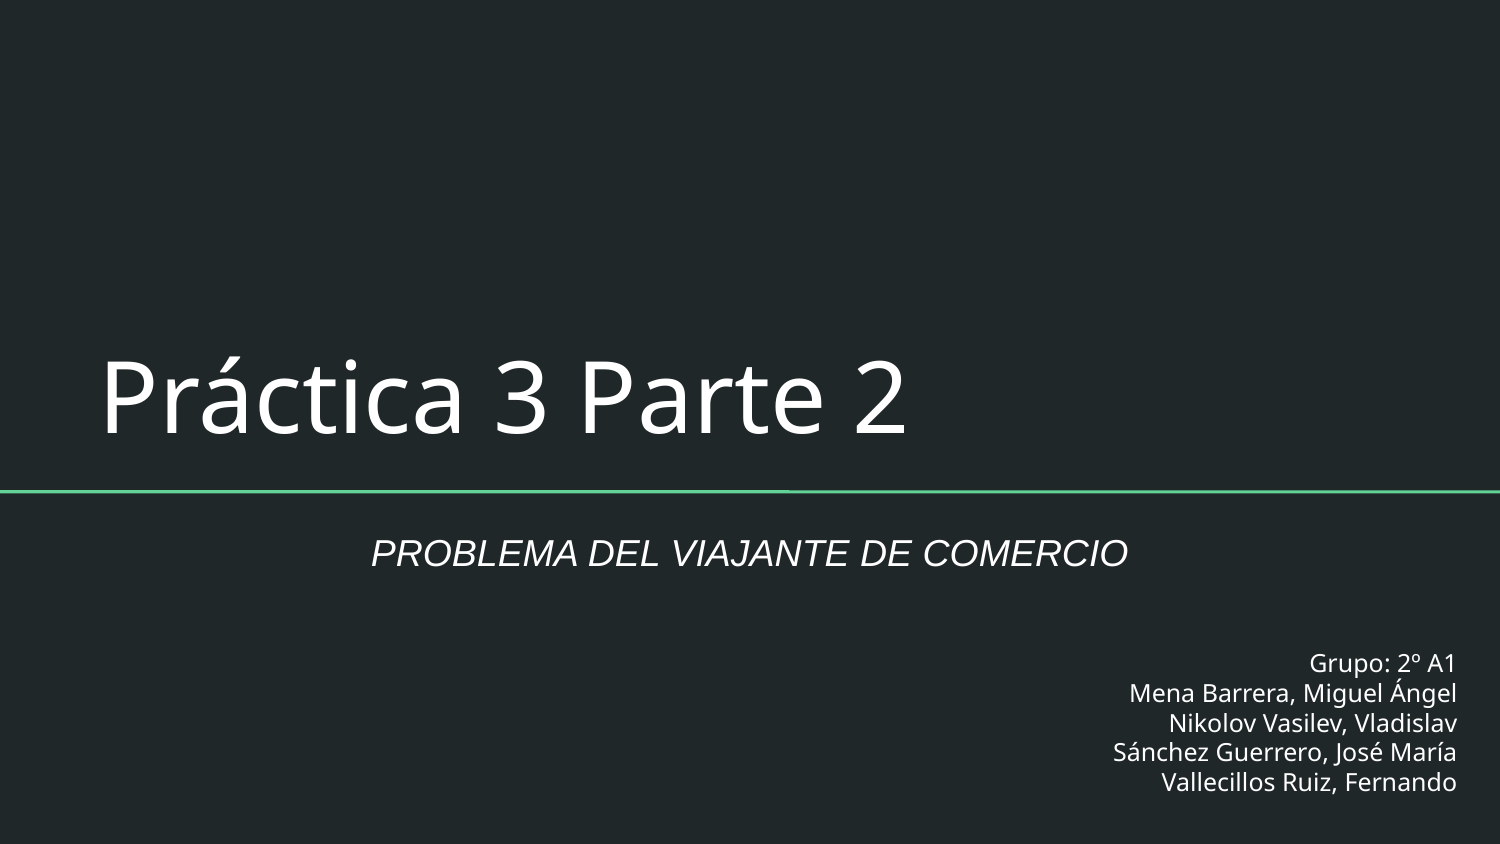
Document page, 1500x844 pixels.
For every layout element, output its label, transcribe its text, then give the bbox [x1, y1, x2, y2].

title Práctica 3 Parte 2 [83, 207, 1417, 469]
text_box Grupo: 2º A1 Mena Barrera, Miguel Ángel Nikolov Vasilev, Vladislav Sánchez Guerrero, José María Vallecillos Ruiz, Fernando [903, 632, 1473, 817]
subtitle PROBLEMA DEL VIAJANTE DE COMERCIO [83, 514, 1417, 618]
